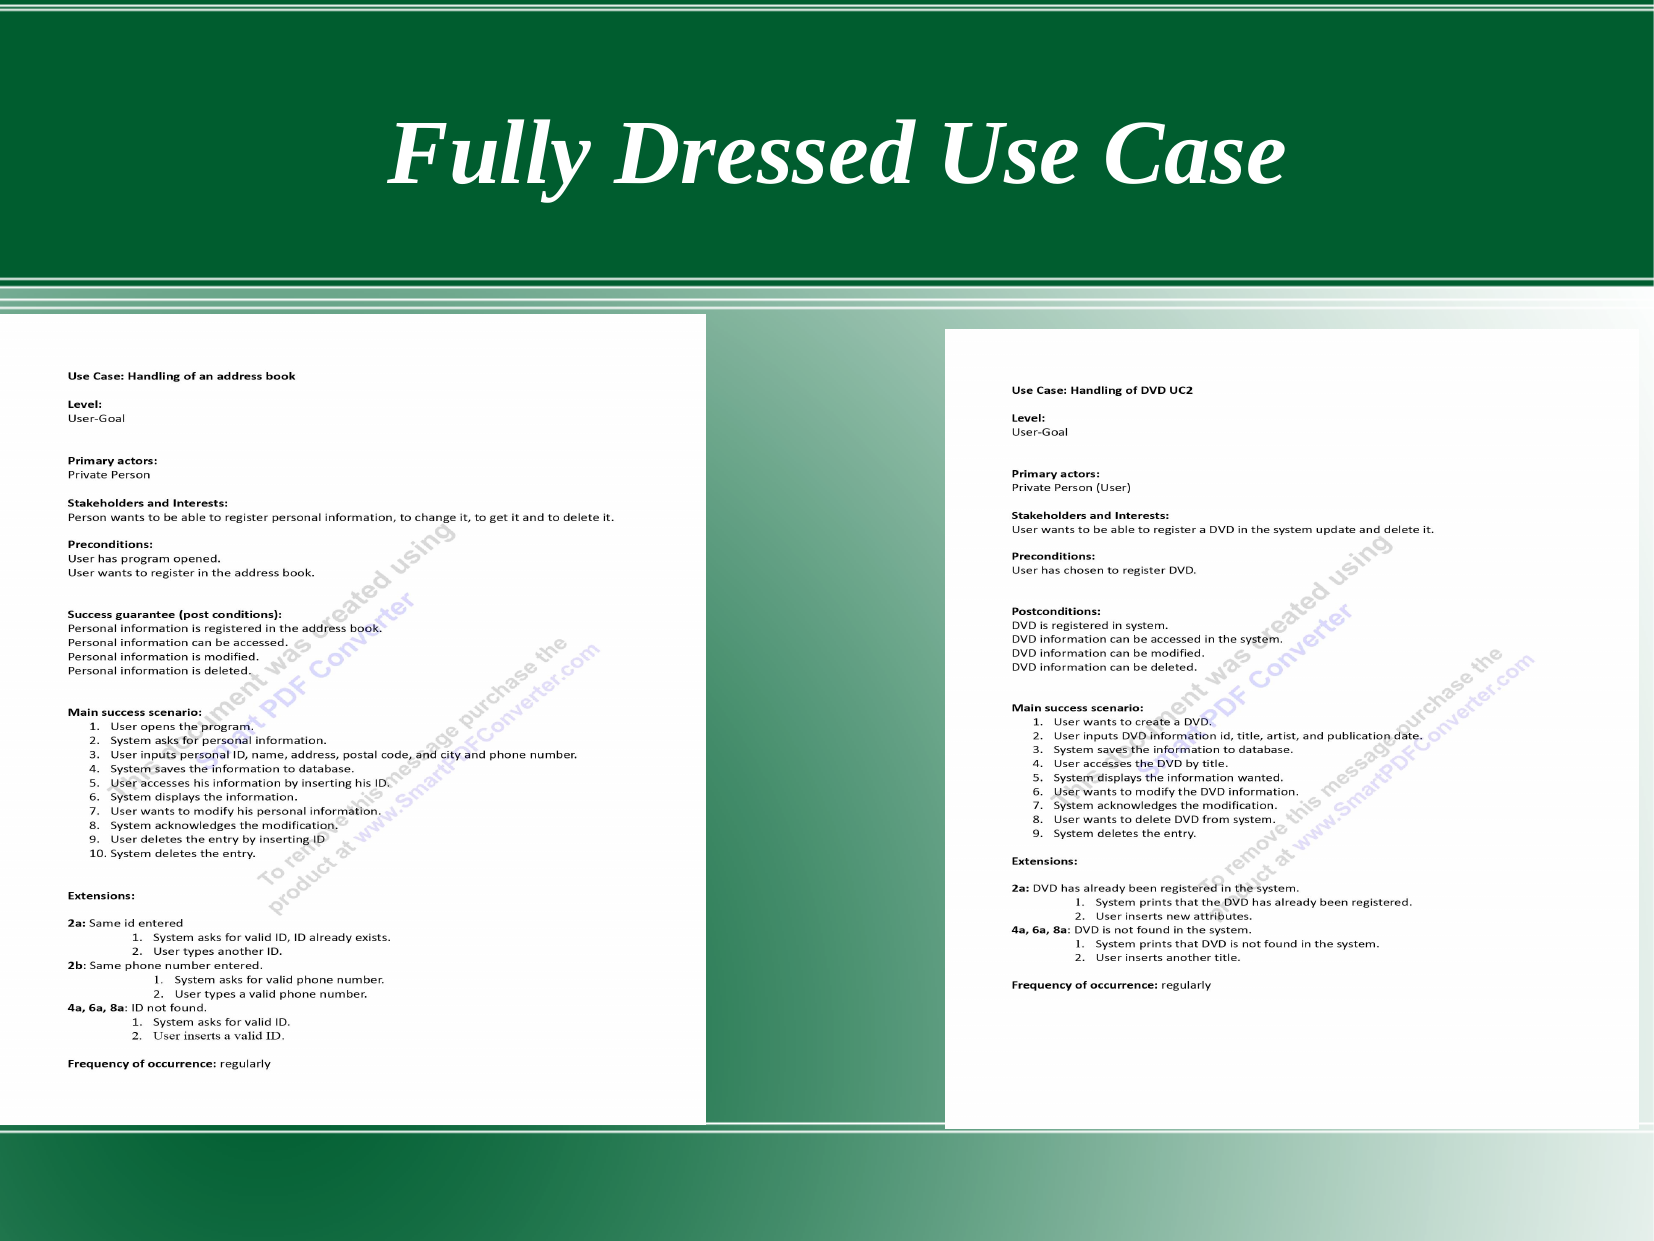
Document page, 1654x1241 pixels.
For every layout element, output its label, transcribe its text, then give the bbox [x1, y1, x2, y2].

picture [0, 0, 1654, 1241]
title Fully Dressed Use Case [82, 49, 1571, 257]
